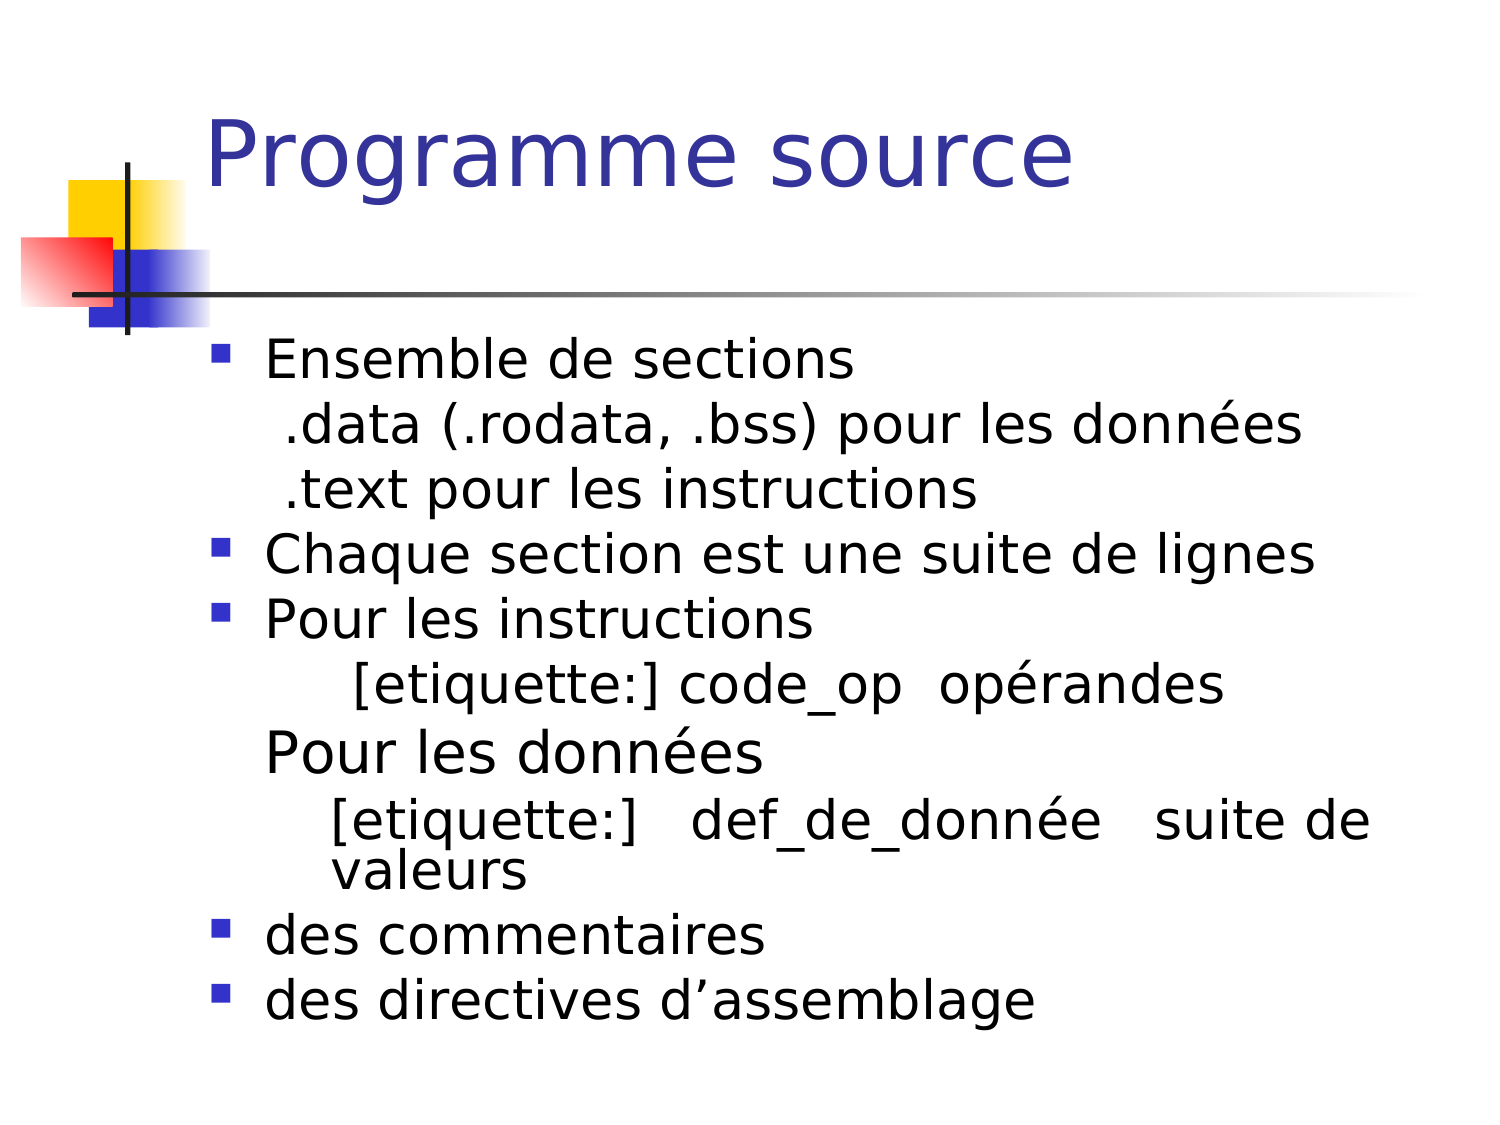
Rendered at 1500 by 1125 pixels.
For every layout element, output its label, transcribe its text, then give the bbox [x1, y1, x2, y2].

title Programme source [188, 27, 1467, 283]
list Ensemble de sections .data (.rodata, .bss) pour les données .text pour les instructions Chaque section est une suite de lignes Pour les instructions [etiquette:] code_op opérandes Pour les données [etiquette:] def_de_donnée suite de valeurs des commentaires des directives d’assemblage [193, 330, 1469, 1050]
